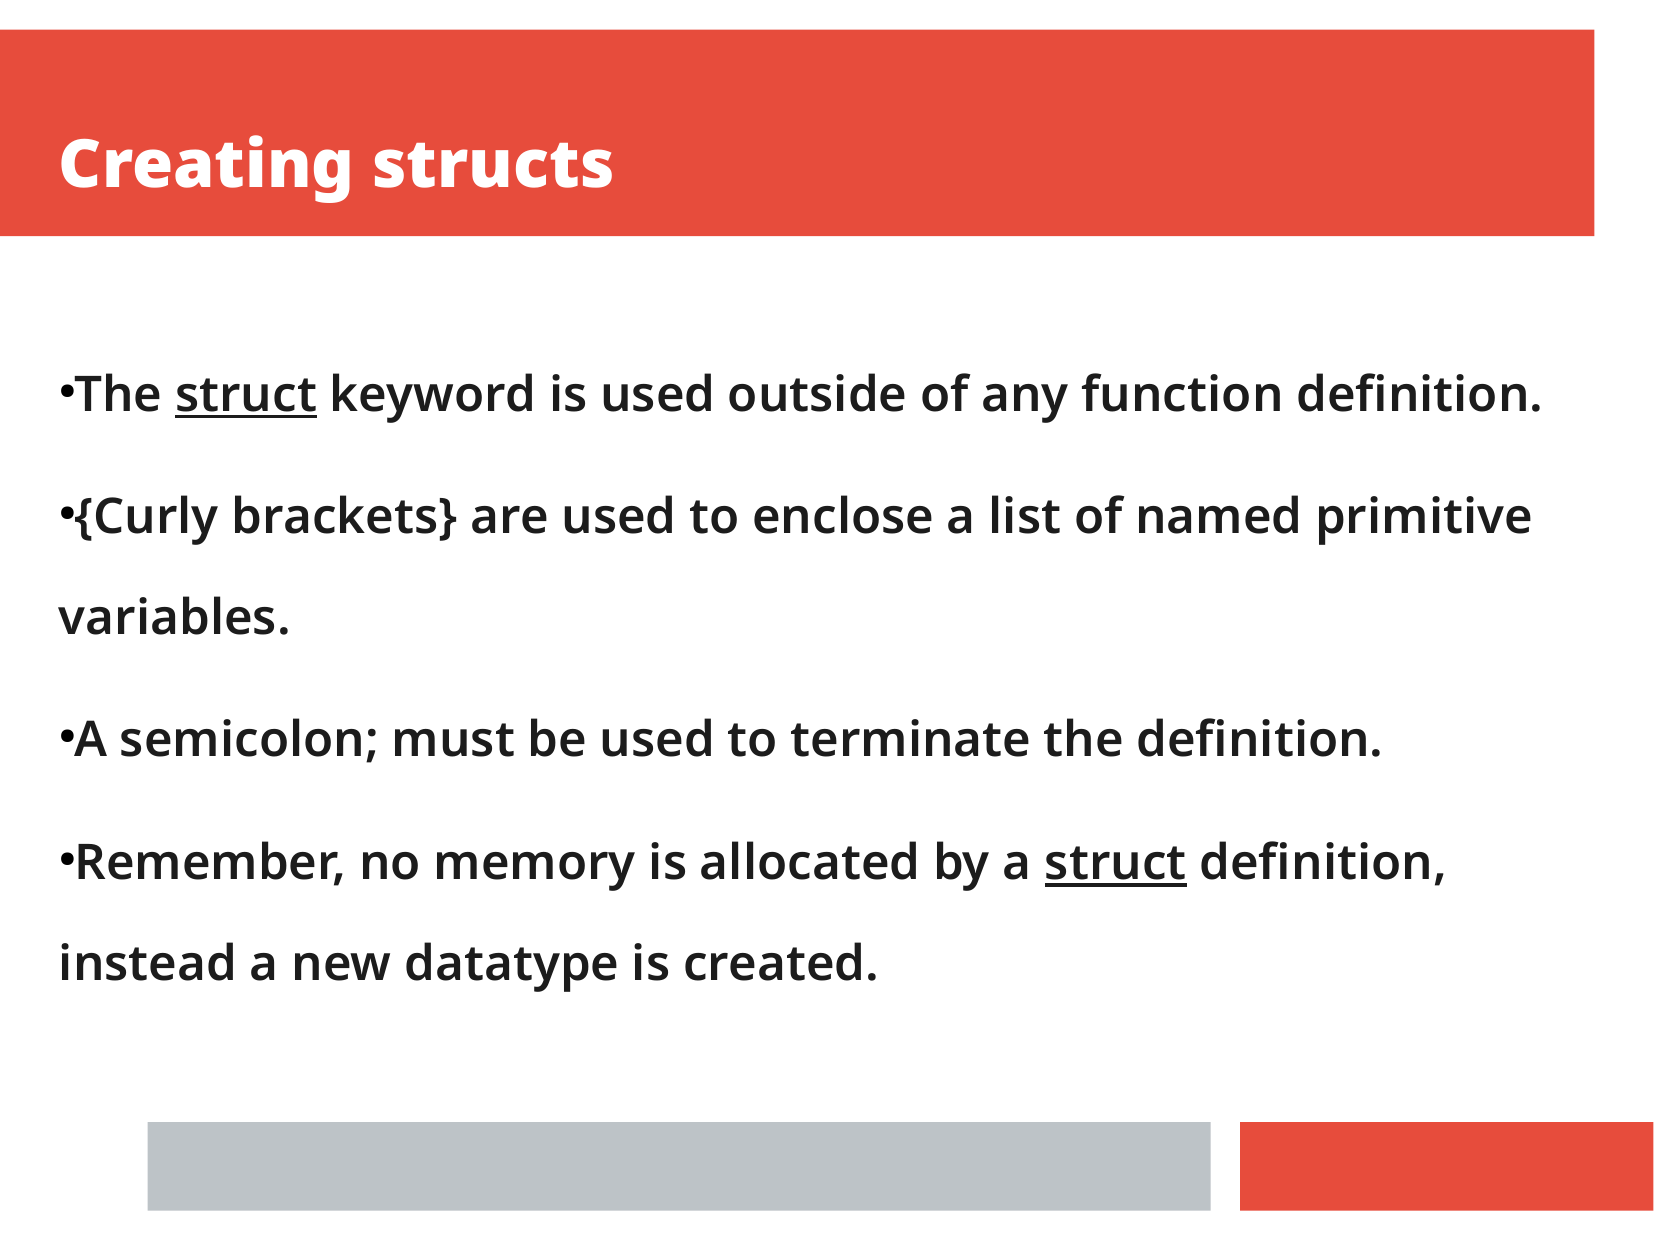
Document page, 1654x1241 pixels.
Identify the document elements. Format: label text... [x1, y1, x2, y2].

list The struct keyword is used outside of any function definition. {Curly brackets} are used to enclose a list of named primitive variables. A semicolon; must be used to terminate the definition. Remember, no memory is allocated by a struct definition, instead a new datatype is created. [59, 324, 1565, 1093]
title Creating structs [59, 59, 1595, 207]
